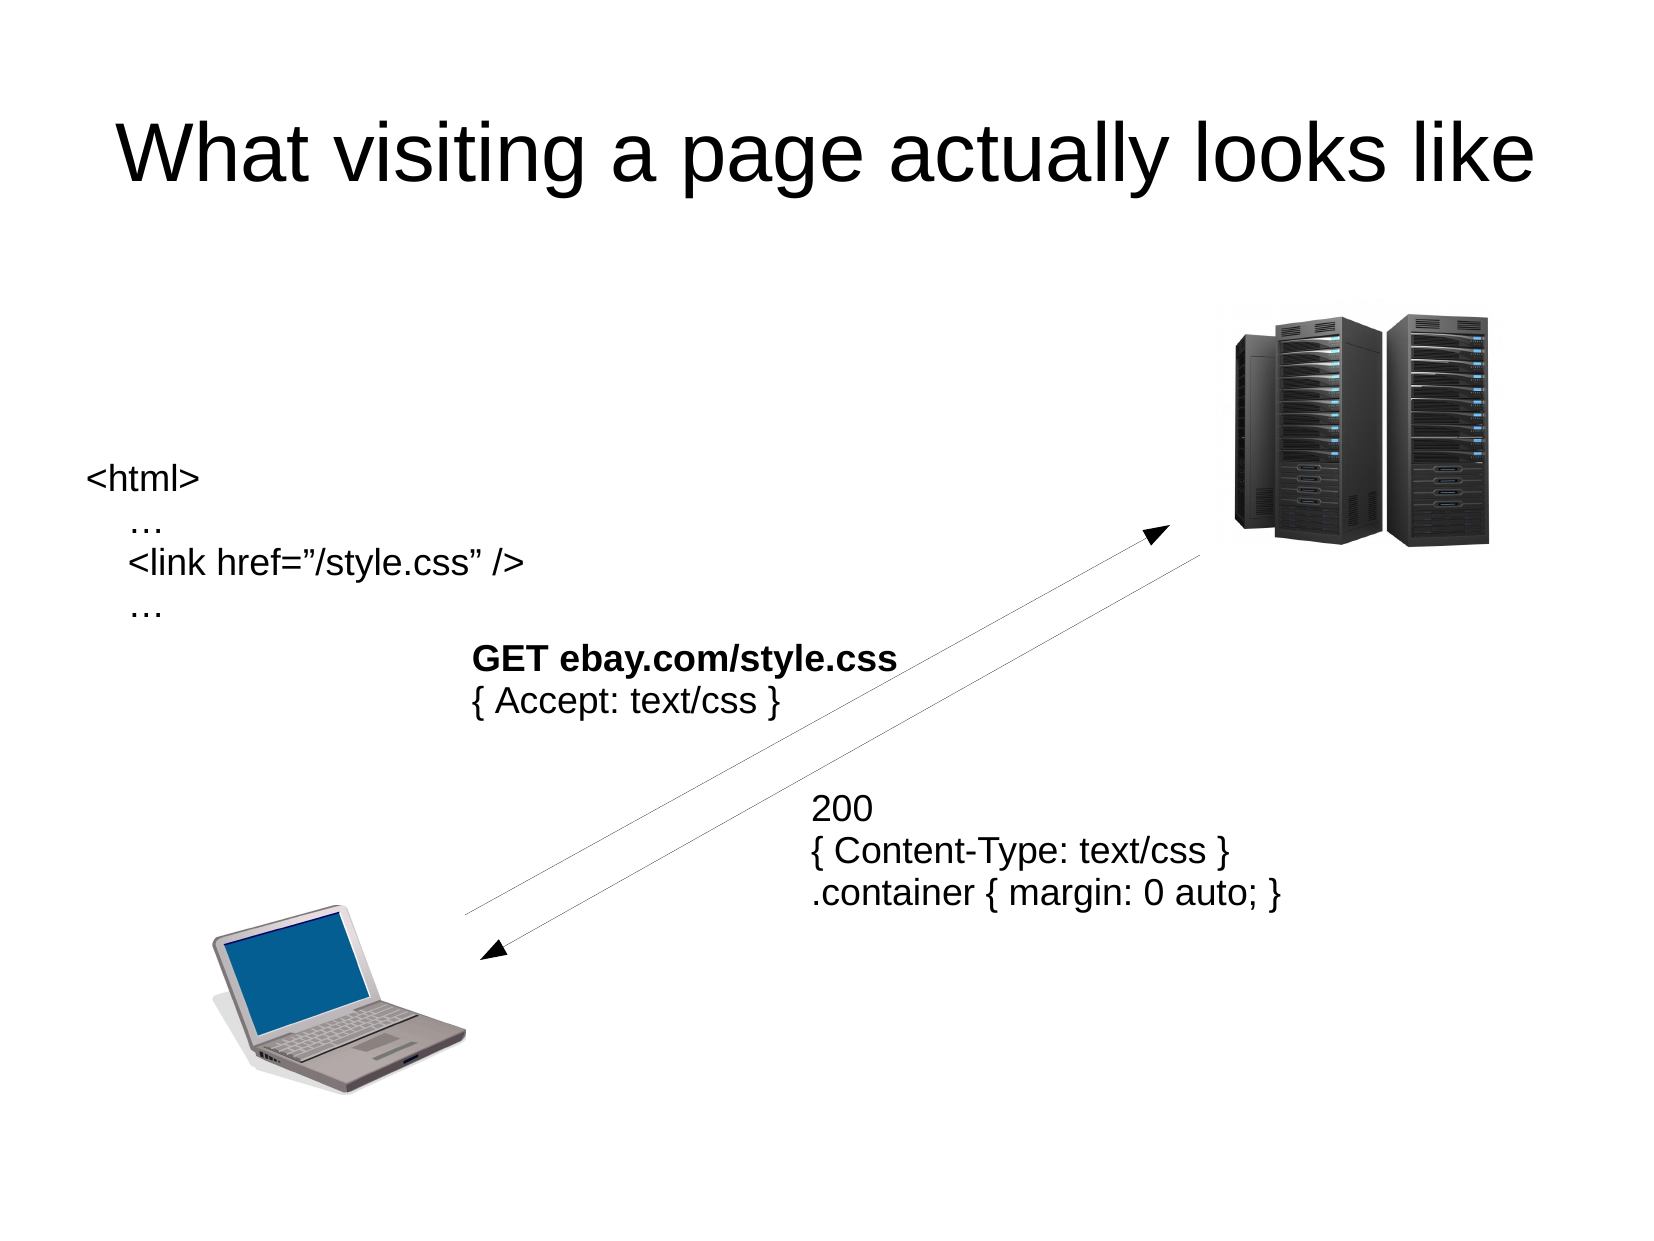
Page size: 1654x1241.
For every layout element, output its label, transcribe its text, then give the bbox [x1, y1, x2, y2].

title What visiting a page actually looks like [82, 49, 1571, 257]
text_box 200 { Content-Type: text/css } .container { margin: 0 auto; } [796, 780, 1297, 921]
text_box GET ebay.com/style.css { Accept: text/css } [457, 630, 913, 729]
picture [212, 905, 466, 1096]
text_box <html> … <link href=”/style.css” /> … [71, 450, 541, 717]
picture [1215, 299, 1502, 556]
